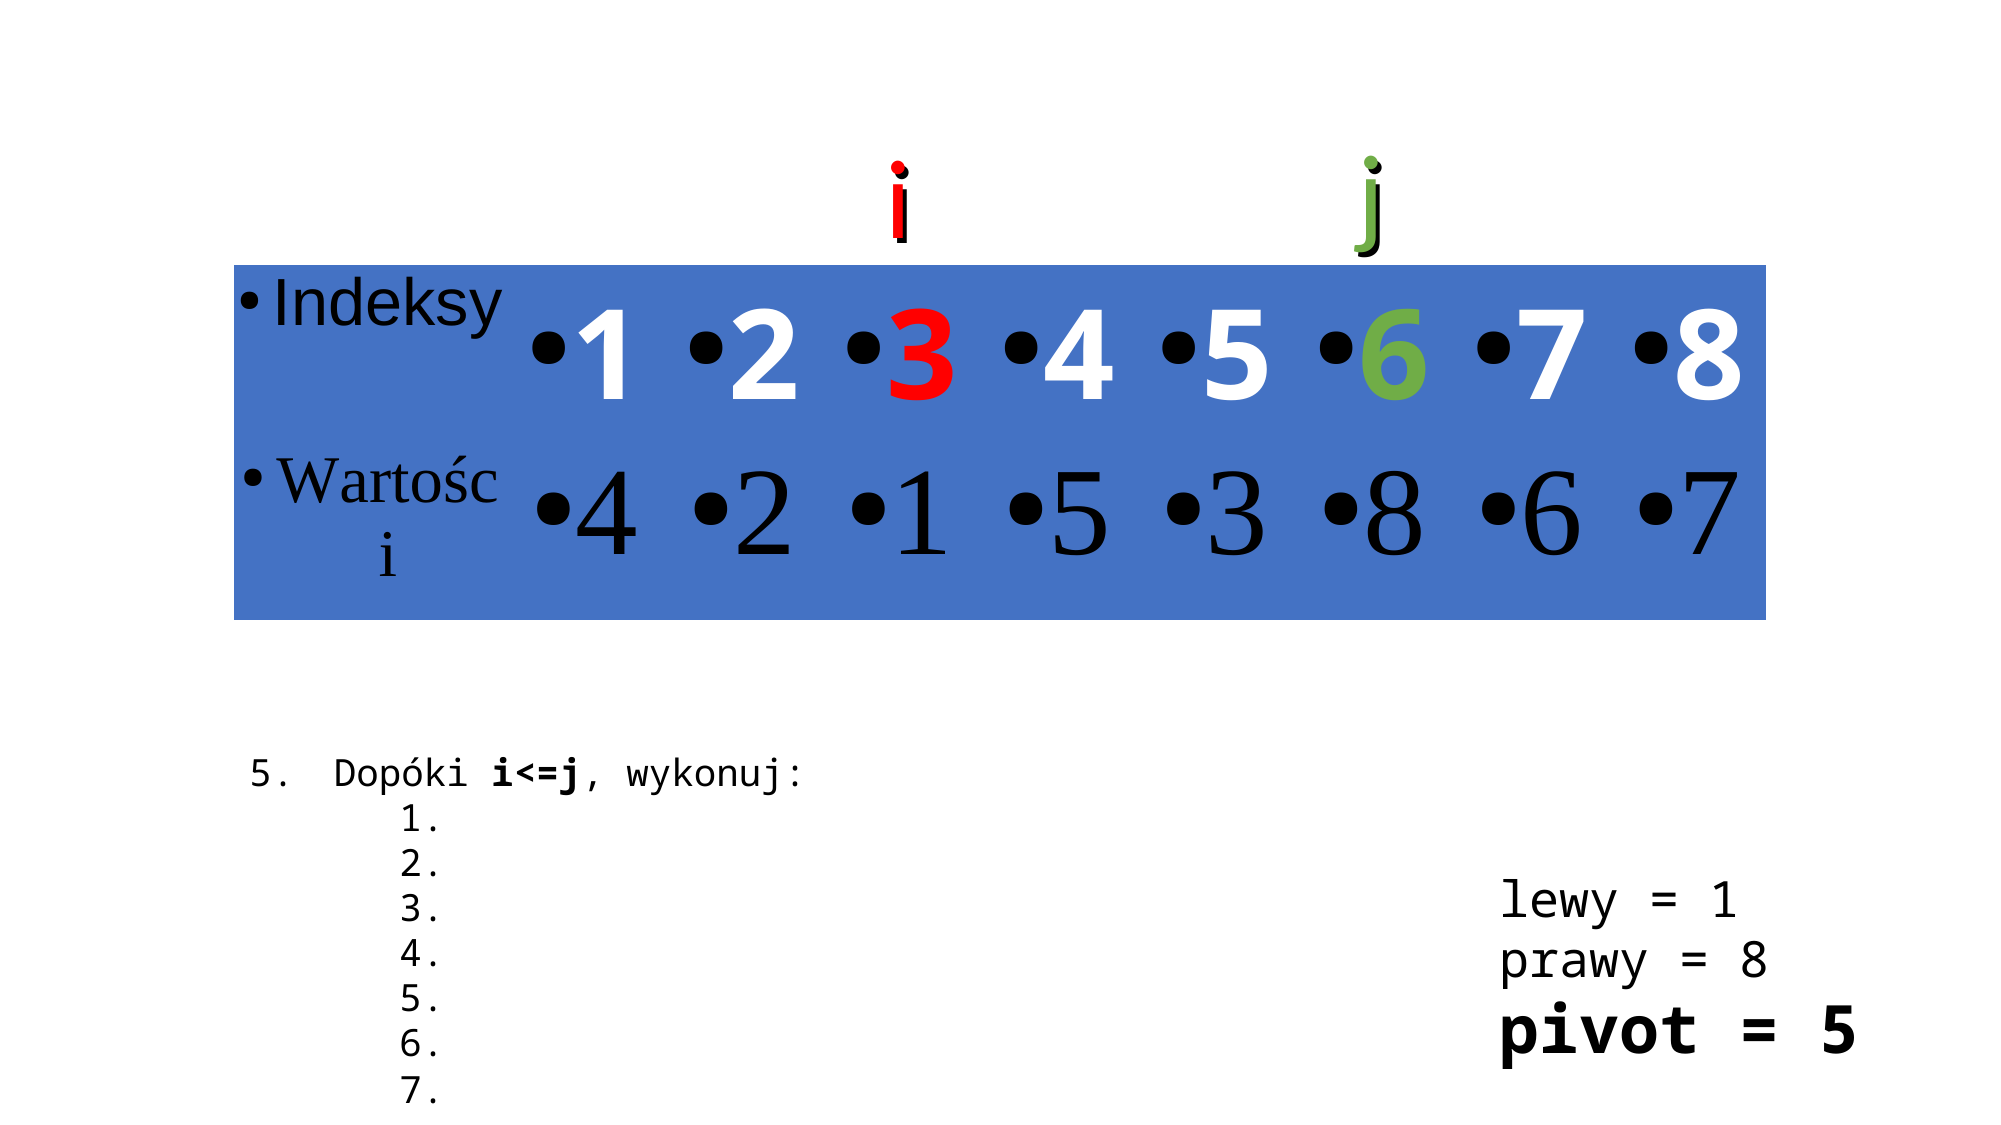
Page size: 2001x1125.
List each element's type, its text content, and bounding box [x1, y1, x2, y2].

table_header 7 [1451, 265, 1608, 443]
table_cell 5 [978, 443, 1136, 620]
table_cell 8 [1293, 443, 1451, 620]
table_header 3 [821, 265, 978, 443]
table_cell 7 [1608, 443, 1766, 620]
table_header 1 [506, 265, 663, 443]
table_header 6 [1293, 265, 1451, 443]
table_cell 1 [821, 443, 978, 620]
table_header Indeksy [234, 265, 506, 443]
table_cell Wartości [234, 443, 506, 620]
text_box j [1342, 114, 1399, 264]
text_box Dopóki i<=j, wykonuj: Dopóki tablica[i] < pivot, wykonuj: i := i + 1 Dopóki tablica[j] > pivot, wykonuj: j := j – 1 Jeżeli i > j, to wyjdź z pętli Zamień(tablica[i], tablica[j]) i := i + 1 j := j - 1 [234, 740, 1382, 1120]
table_cell 6 [1451, 443, 1608, 620]
table_cell 4 [506, 443, 663, 620]
table_cell 3 [1136, 443, 1293, 620]
table_header 4 [978, 265, 1136, 443]
table_header 8 [1608, 265, 1766, 443]
table_cell 2 [663, 443, 821, 620]
text_box lewy = 1 prawy = 8 pivot = 5 [1484, 859, 1849, 1077]
text_box i [870, 119, 926, 269]
table_header 2 [663, 265, 821, 443]
table_header 5 [1136, 265, 1293, 443]
